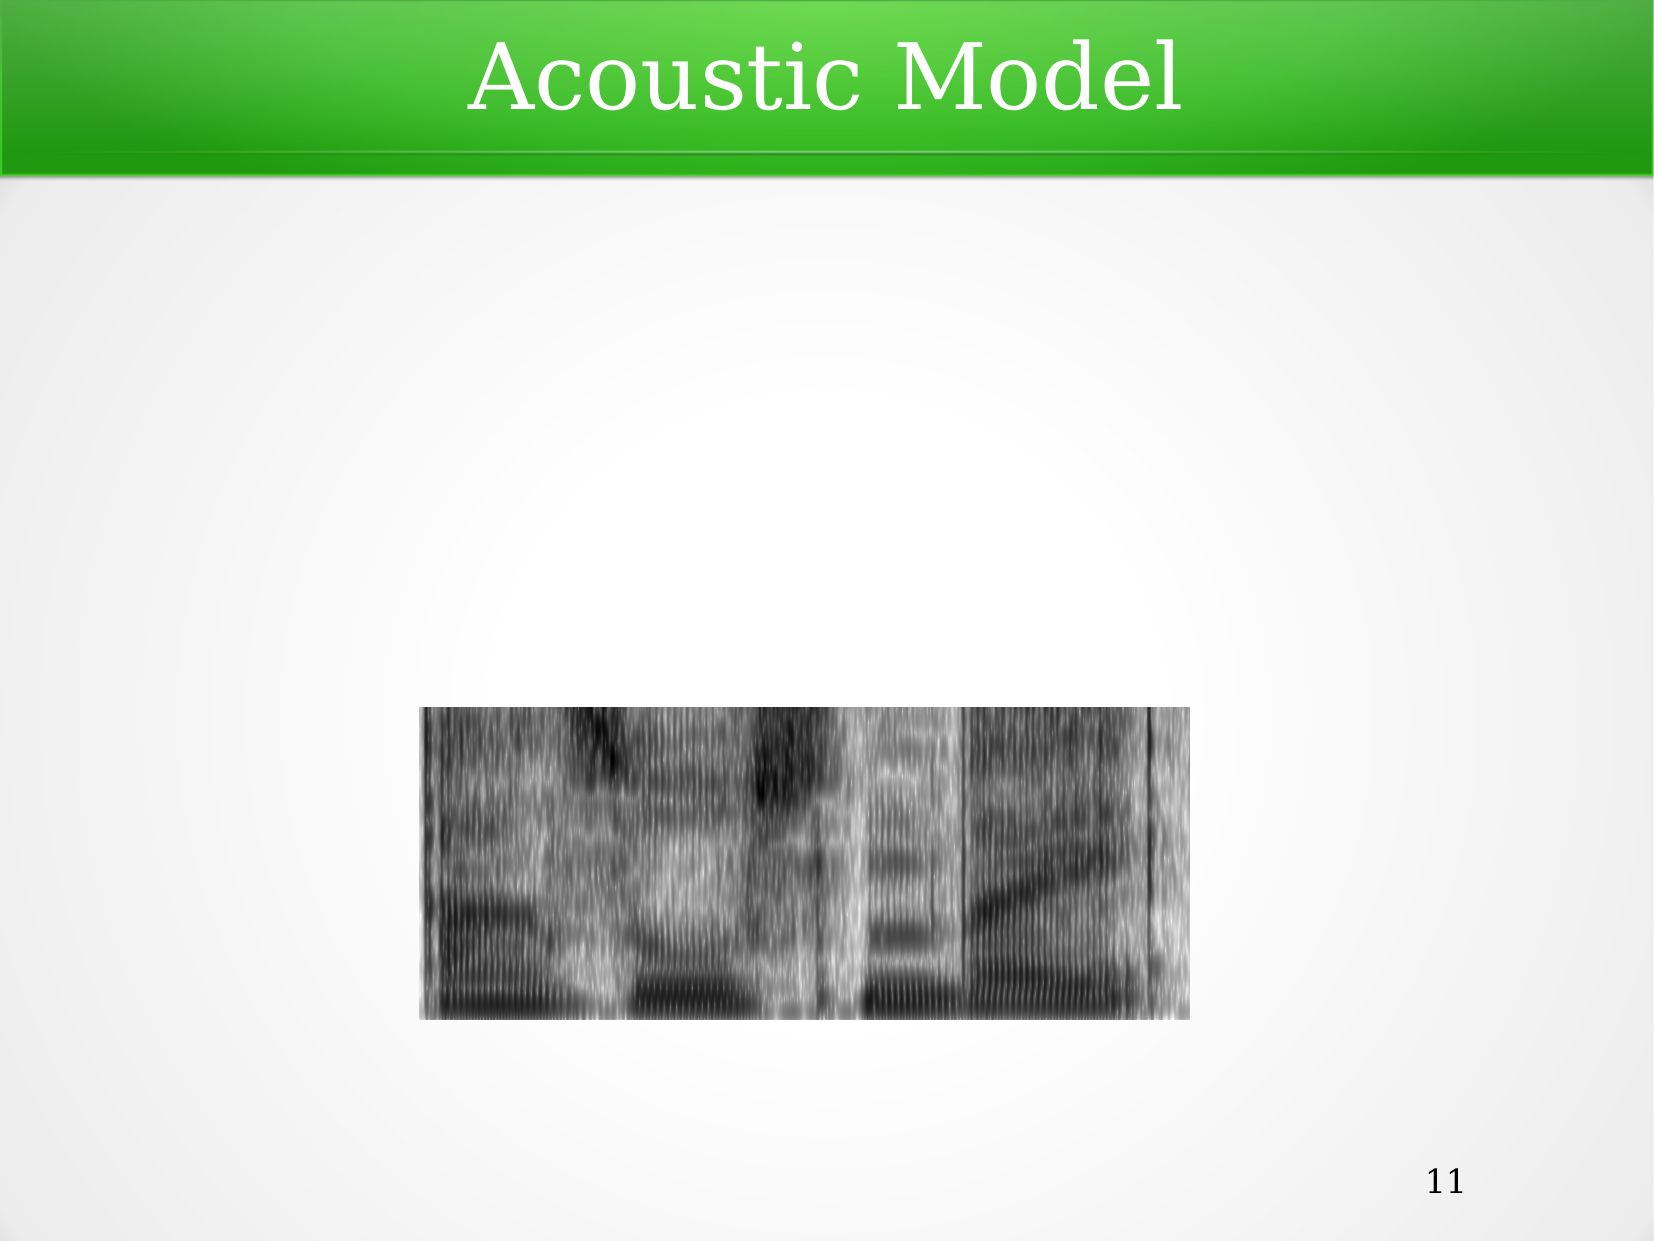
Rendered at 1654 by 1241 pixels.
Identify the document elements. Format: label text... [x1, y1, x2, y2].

picture [0, 0, 1654, 1241]
title Acoustic Model [82, 11, 1571, 154]
